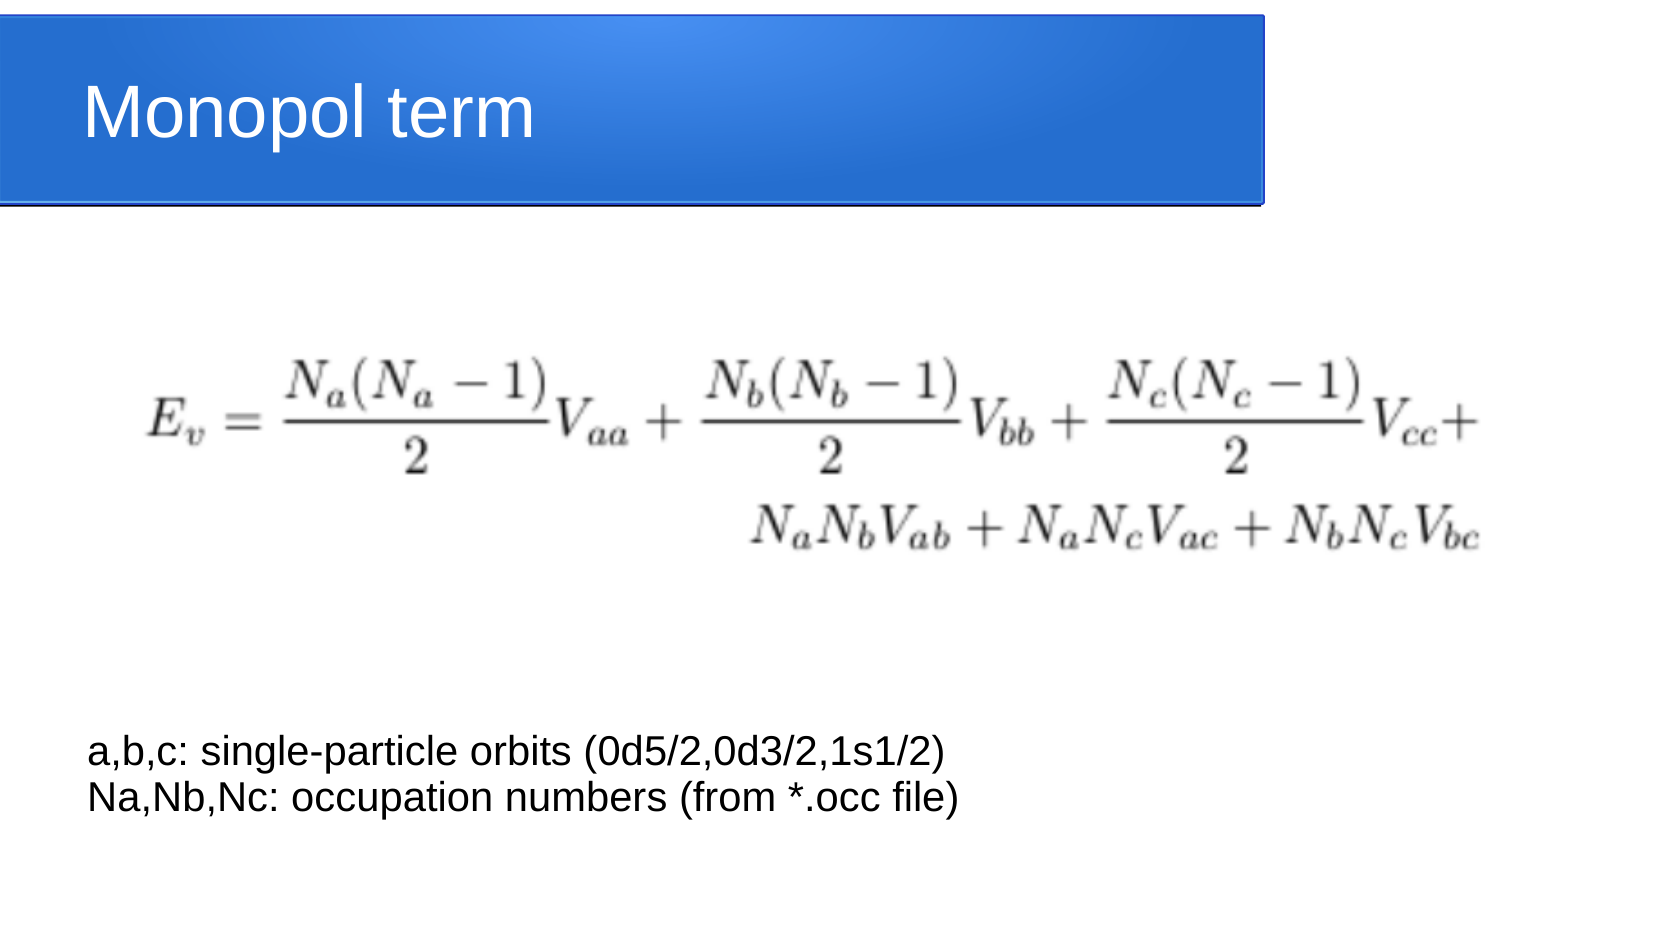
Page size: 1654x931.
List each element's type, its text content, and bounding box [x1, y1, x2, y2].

title Monopol term [82, 35, 1235, 189]
text_box a,b,c: single-particle orbits (0d5/2,0d3/2,1s1/2) Na,Nb,Nc: occupation numbers (from *.occ file) [72, 720, 976, 828]
picture [139, 329, 1486, 573]
